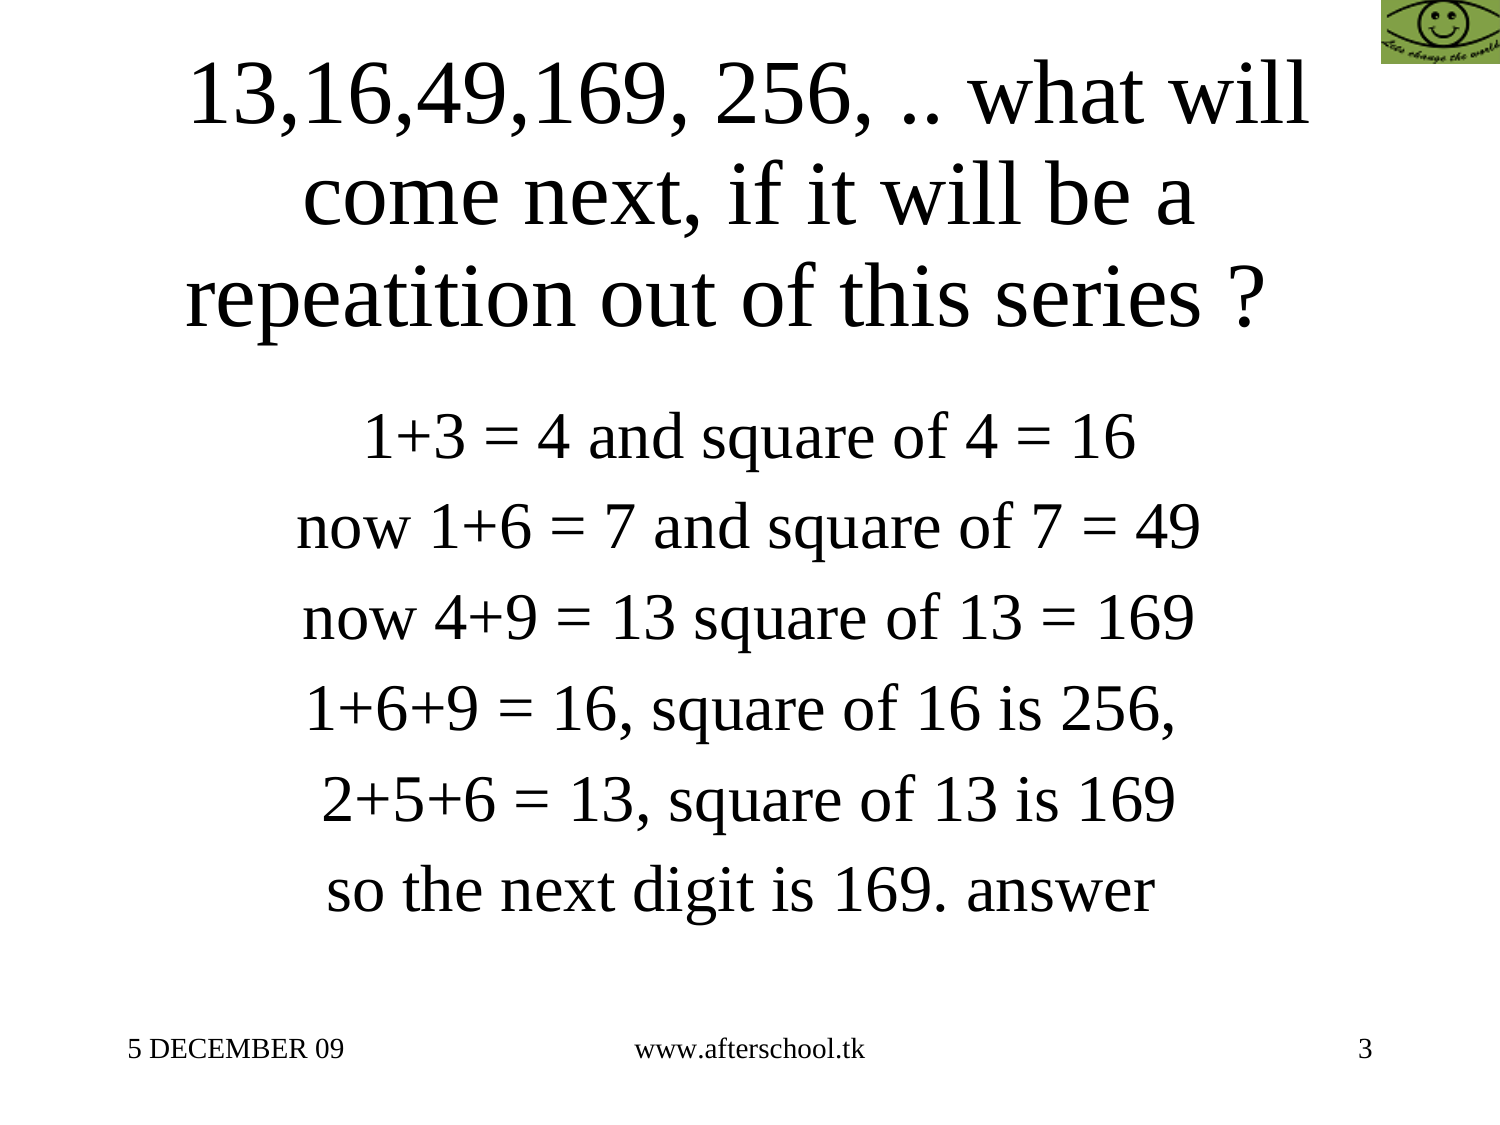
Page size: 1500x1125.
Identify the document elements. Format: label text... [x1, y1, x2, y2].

subtitle 1+3 = 4 and square of 4 = 16 now 1+6 = 7 and square of 7 = 49 now 4+9 = 13 square of 13 = 169 1+6+9 = 16, square of 16 is 256, 2+5+6 = 13, square of 13 is 169 so the next digit is 169. answer [112, 332, 1388, 993]
picture [1381, 0, 1500, 64]
title 13,16,49,169, 256, .. what will come next, if it will be a repeatition out of this series ? [112, 41, 1388, 332]
